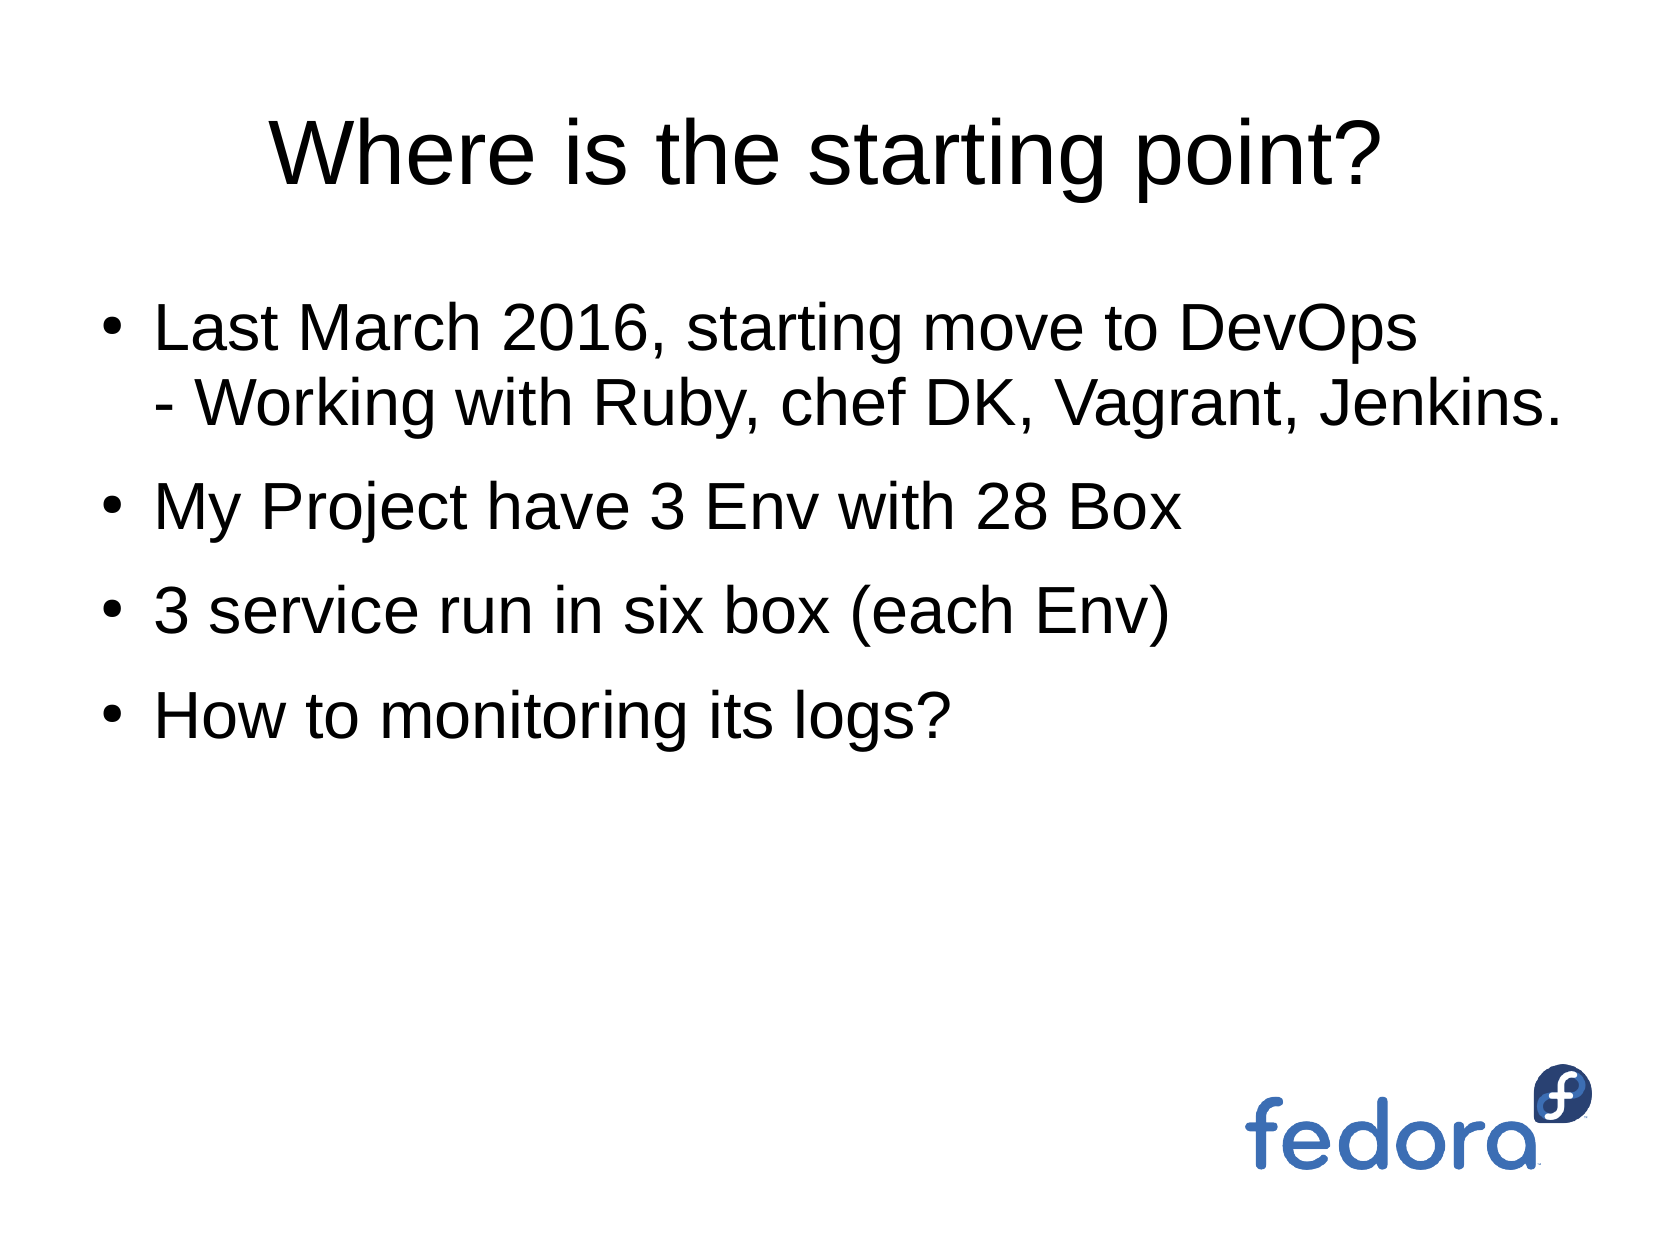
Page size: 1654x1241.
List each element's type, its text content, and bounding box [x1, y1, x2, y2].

title Where is the starting point? [82, 49, 1571, 257]
picture [1245, 1064, 1592, 1171]
list Last March 2016, starting move to DevOps - Working with Ruby, chef DK, Vagrant, Jenkins. My Project have 3 Env with 28 Box 3 service run in six box (each Env) How to monitoring its logs? [82, 290, 1571, 1010]
